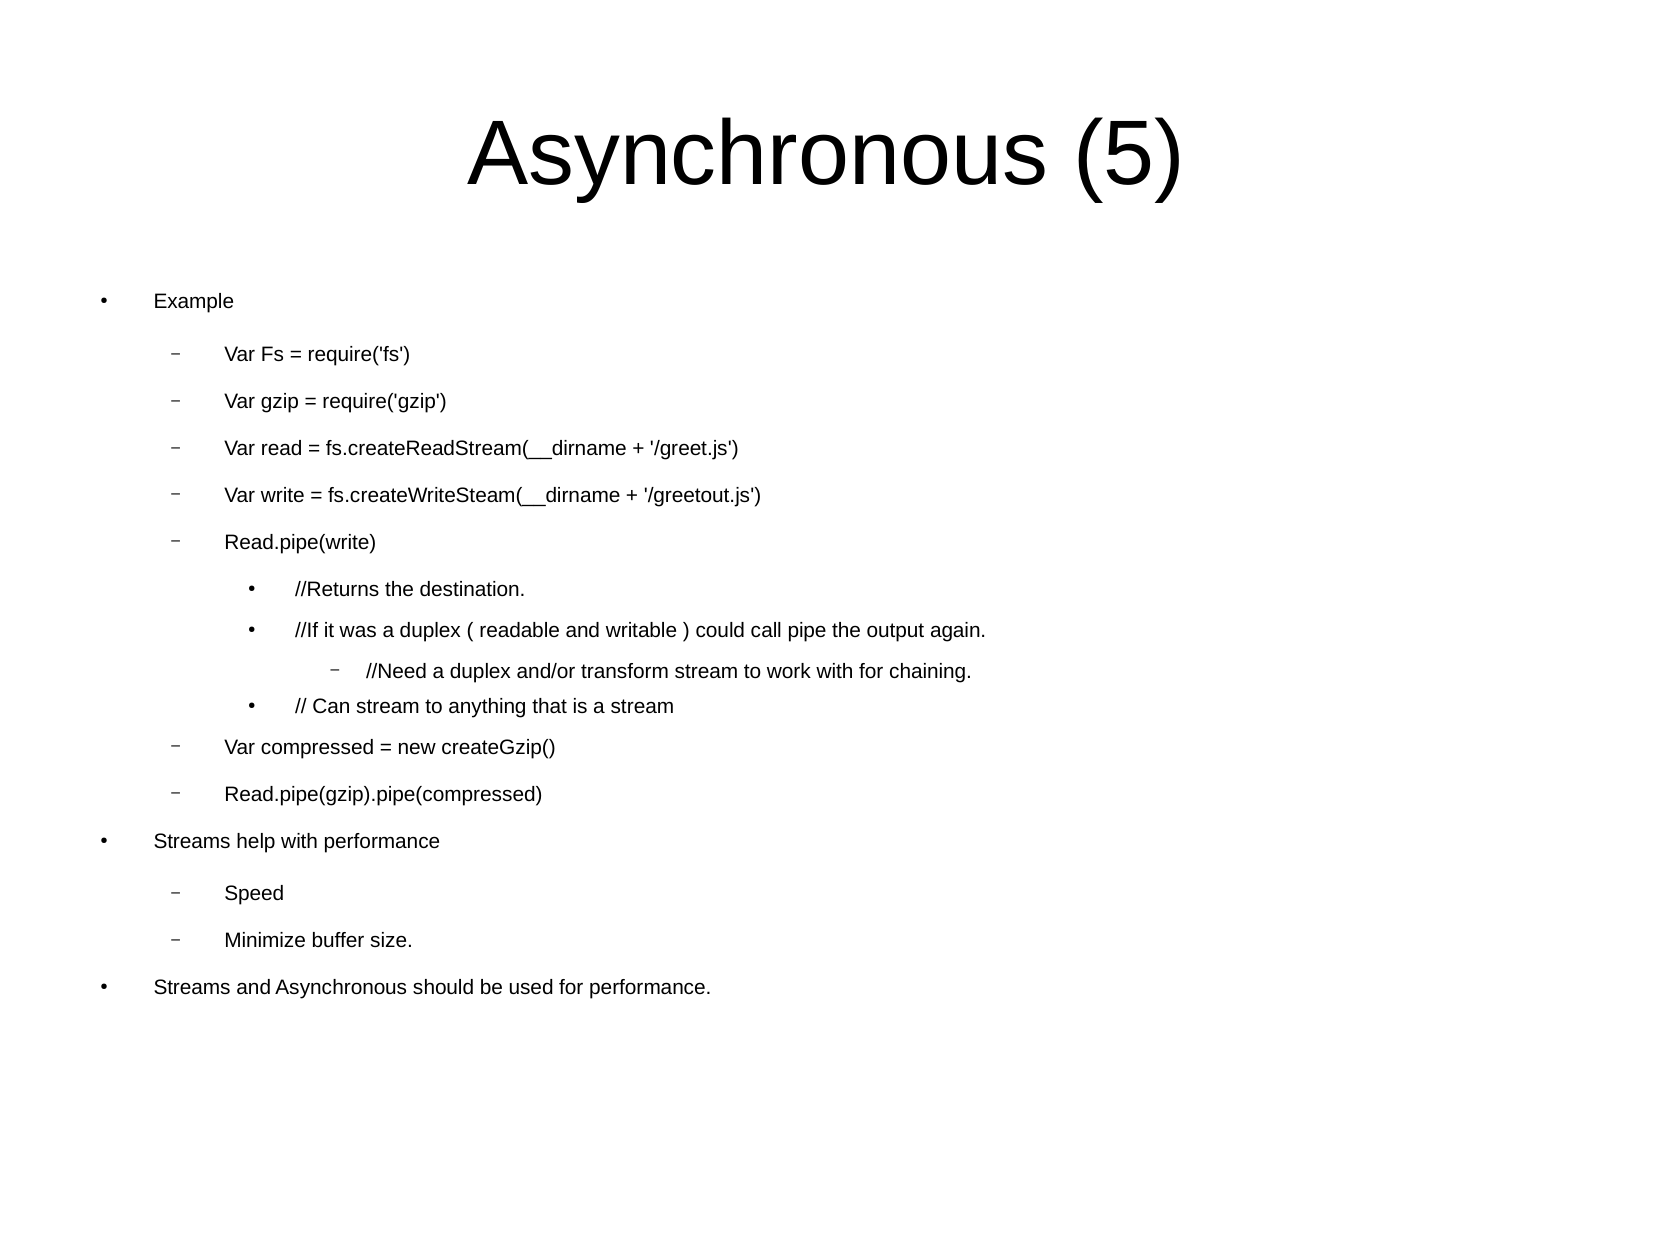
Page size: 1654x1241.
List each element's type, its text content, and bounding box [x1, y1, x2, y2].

title Asynchronous (5) [82, 49, 1571, 257]
list Example Var Fs = require('fs') Var gzip = require('gzip') Var read = fs.createReadStream(__dirname + '/greet.js') Var write = fs.createWriteSteam(__dirname + '/greetout.js') Read.pipe(write) //Returns the destination. //If it was a duplex ( readable and writable ) could call pipe the output again. //Need a duplex and/or transform stream to work with for chaining. // Can stream to anything that is a stream Var compressed = new createGzip() Read.pipe(gzip).pipe(compressed) Streams help with performance Speed Minimize buffer size. Streams and Asynchronous should be used for performance. [82, 290, 1571, 1201]
